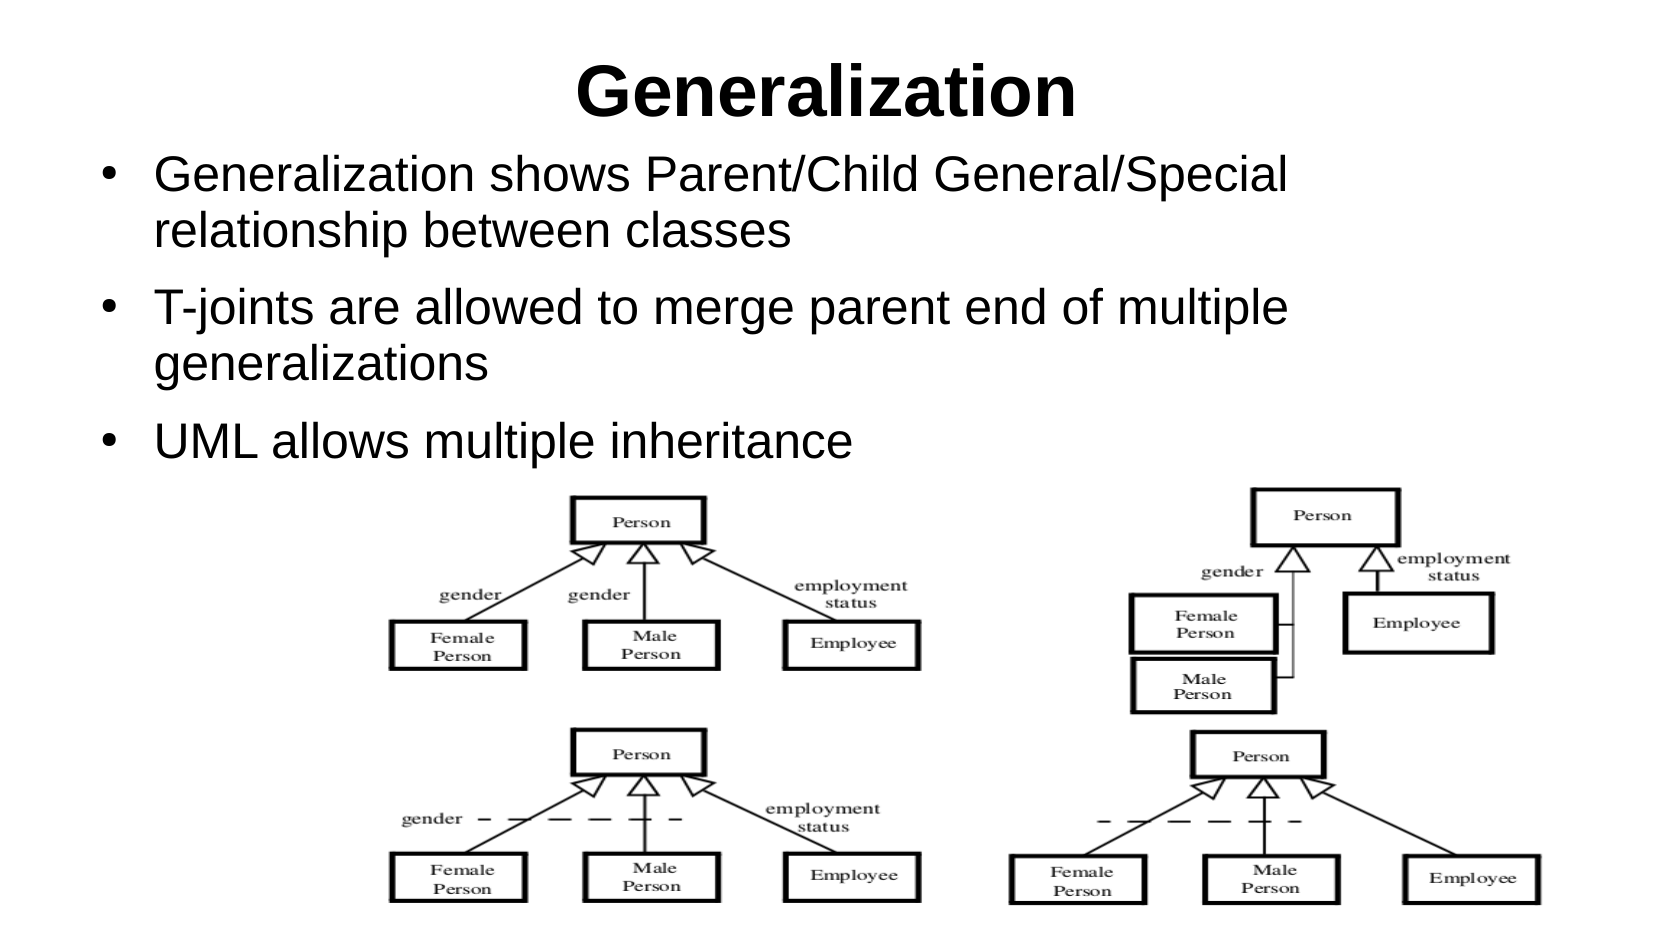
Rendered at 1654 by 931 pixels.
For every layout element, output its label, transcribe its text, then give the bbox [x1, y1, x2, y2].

picture [377, 469, 1548, 913]
title Generalization [82, 37, 1571, 147]
list Generalization shows Parent/Child General/Special relationship between classes T-joints are allowed to merge parent end of multiple generalizations UML allows multiple inheritance [82, 146, 1538, 505]
